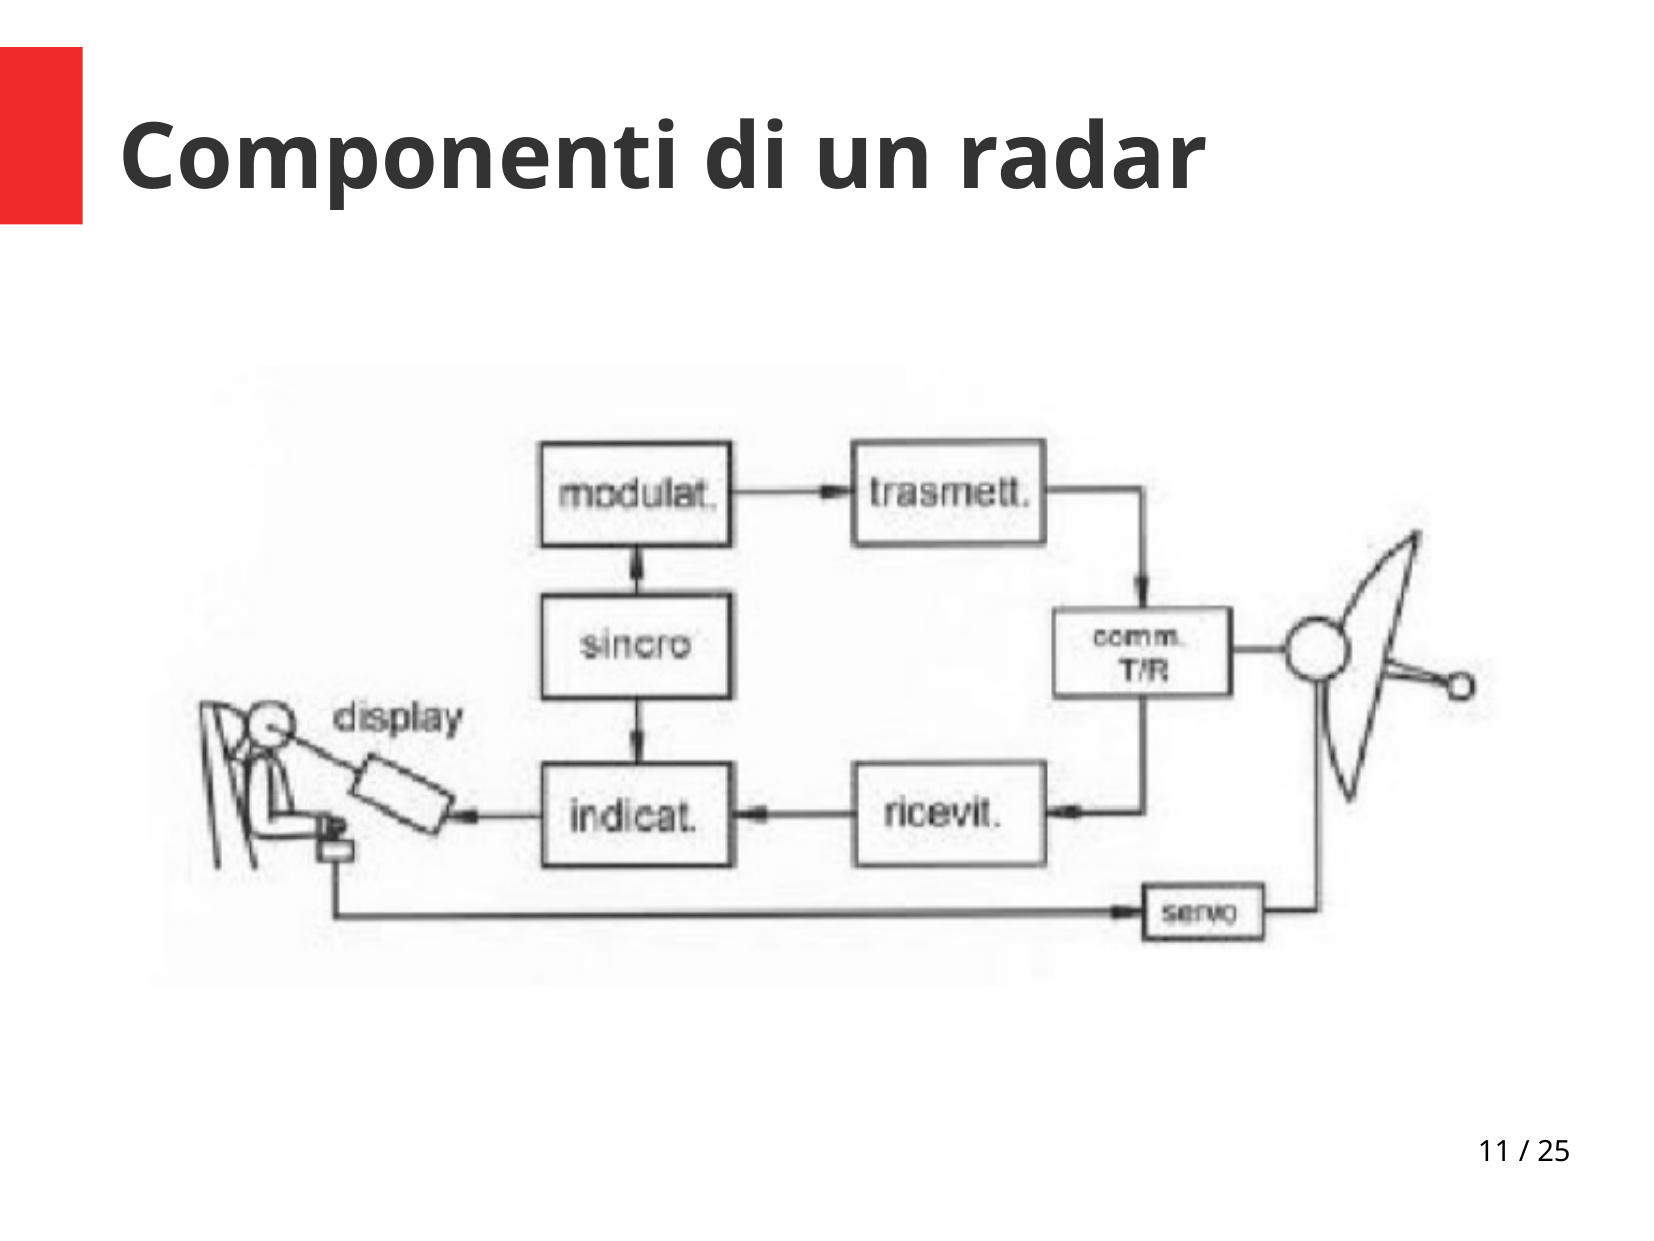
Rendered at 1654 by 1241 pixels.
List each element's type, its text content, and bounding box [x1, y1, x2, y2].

picture [147, 366, 1507, 986]
title Componenti di un radar [118, 49, 1571, 257]
